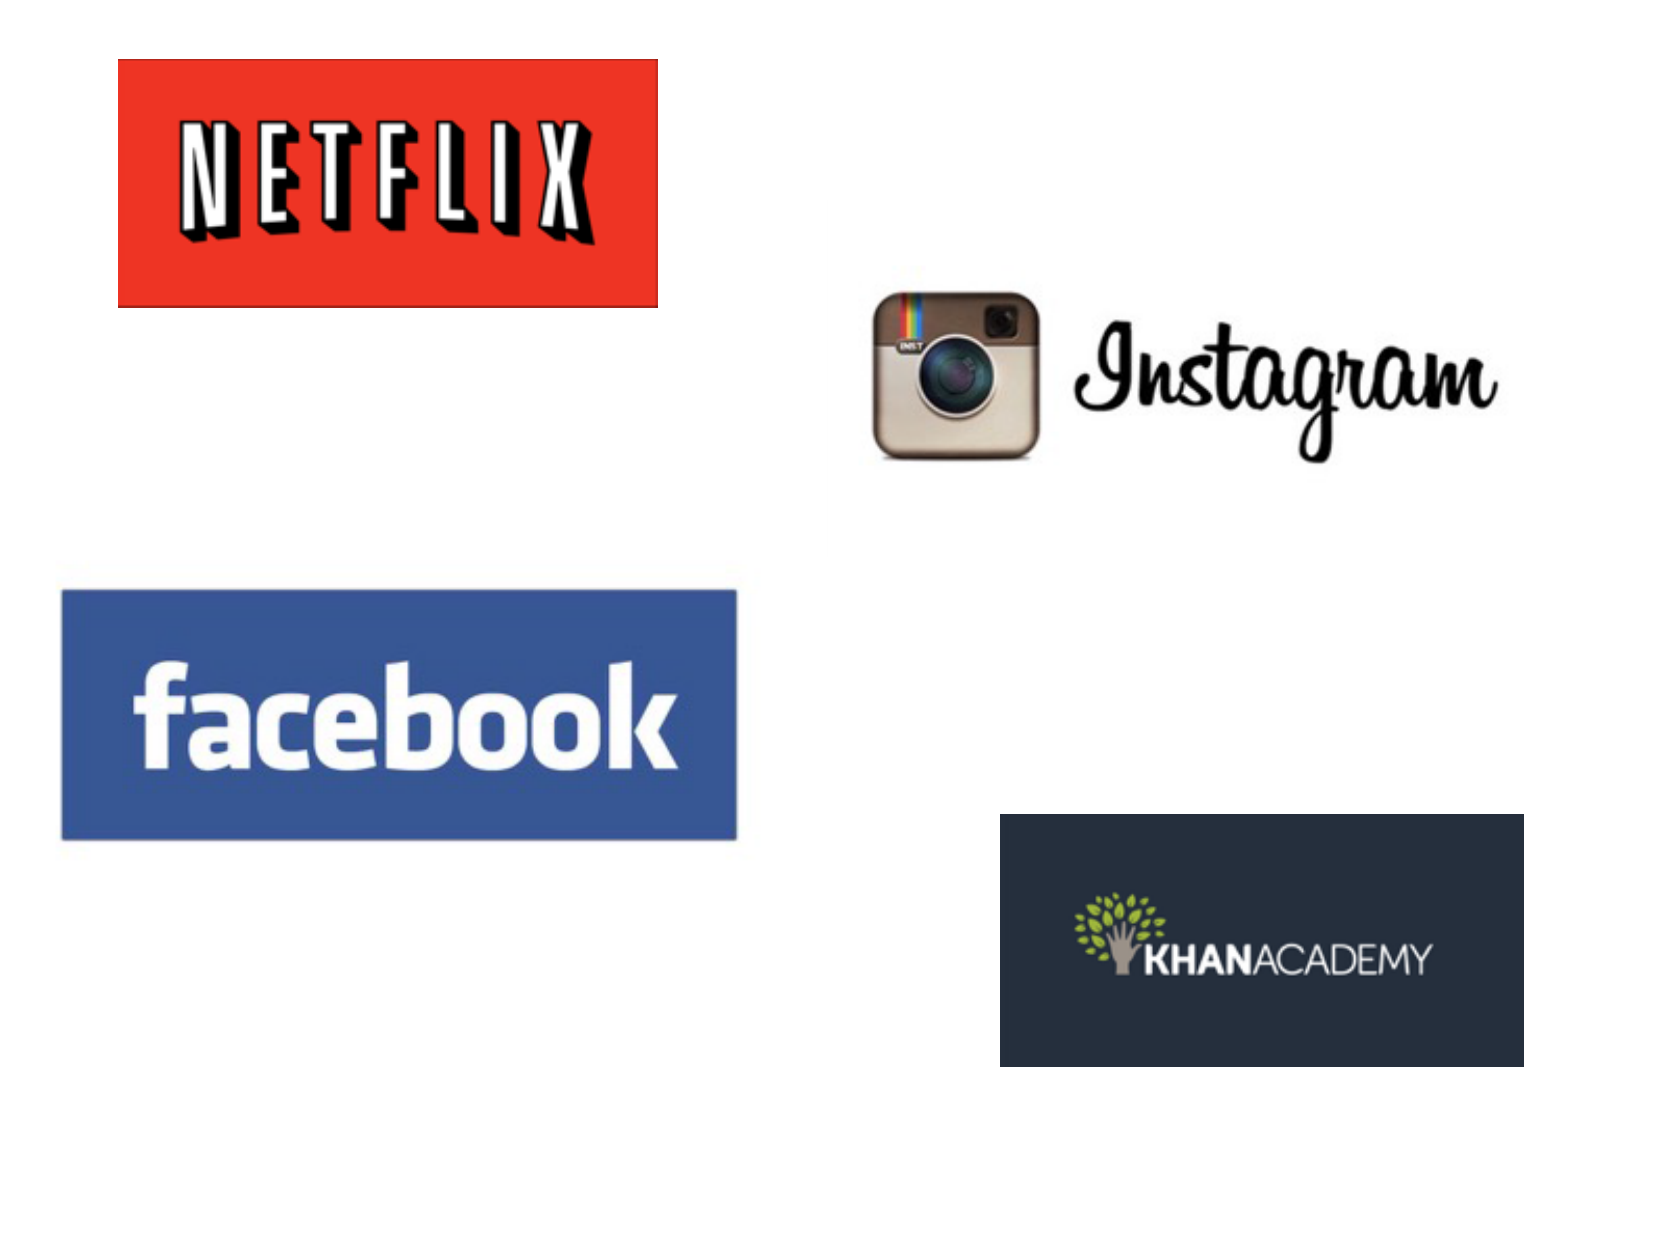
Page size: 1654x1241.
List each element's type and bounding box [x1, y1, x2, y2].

picture [118, 59, 658, 308]
picture [23, 528, 781, 910]
picture [1000, 814, 1524, 1067]
picture [826, 200, 1542, 557]
